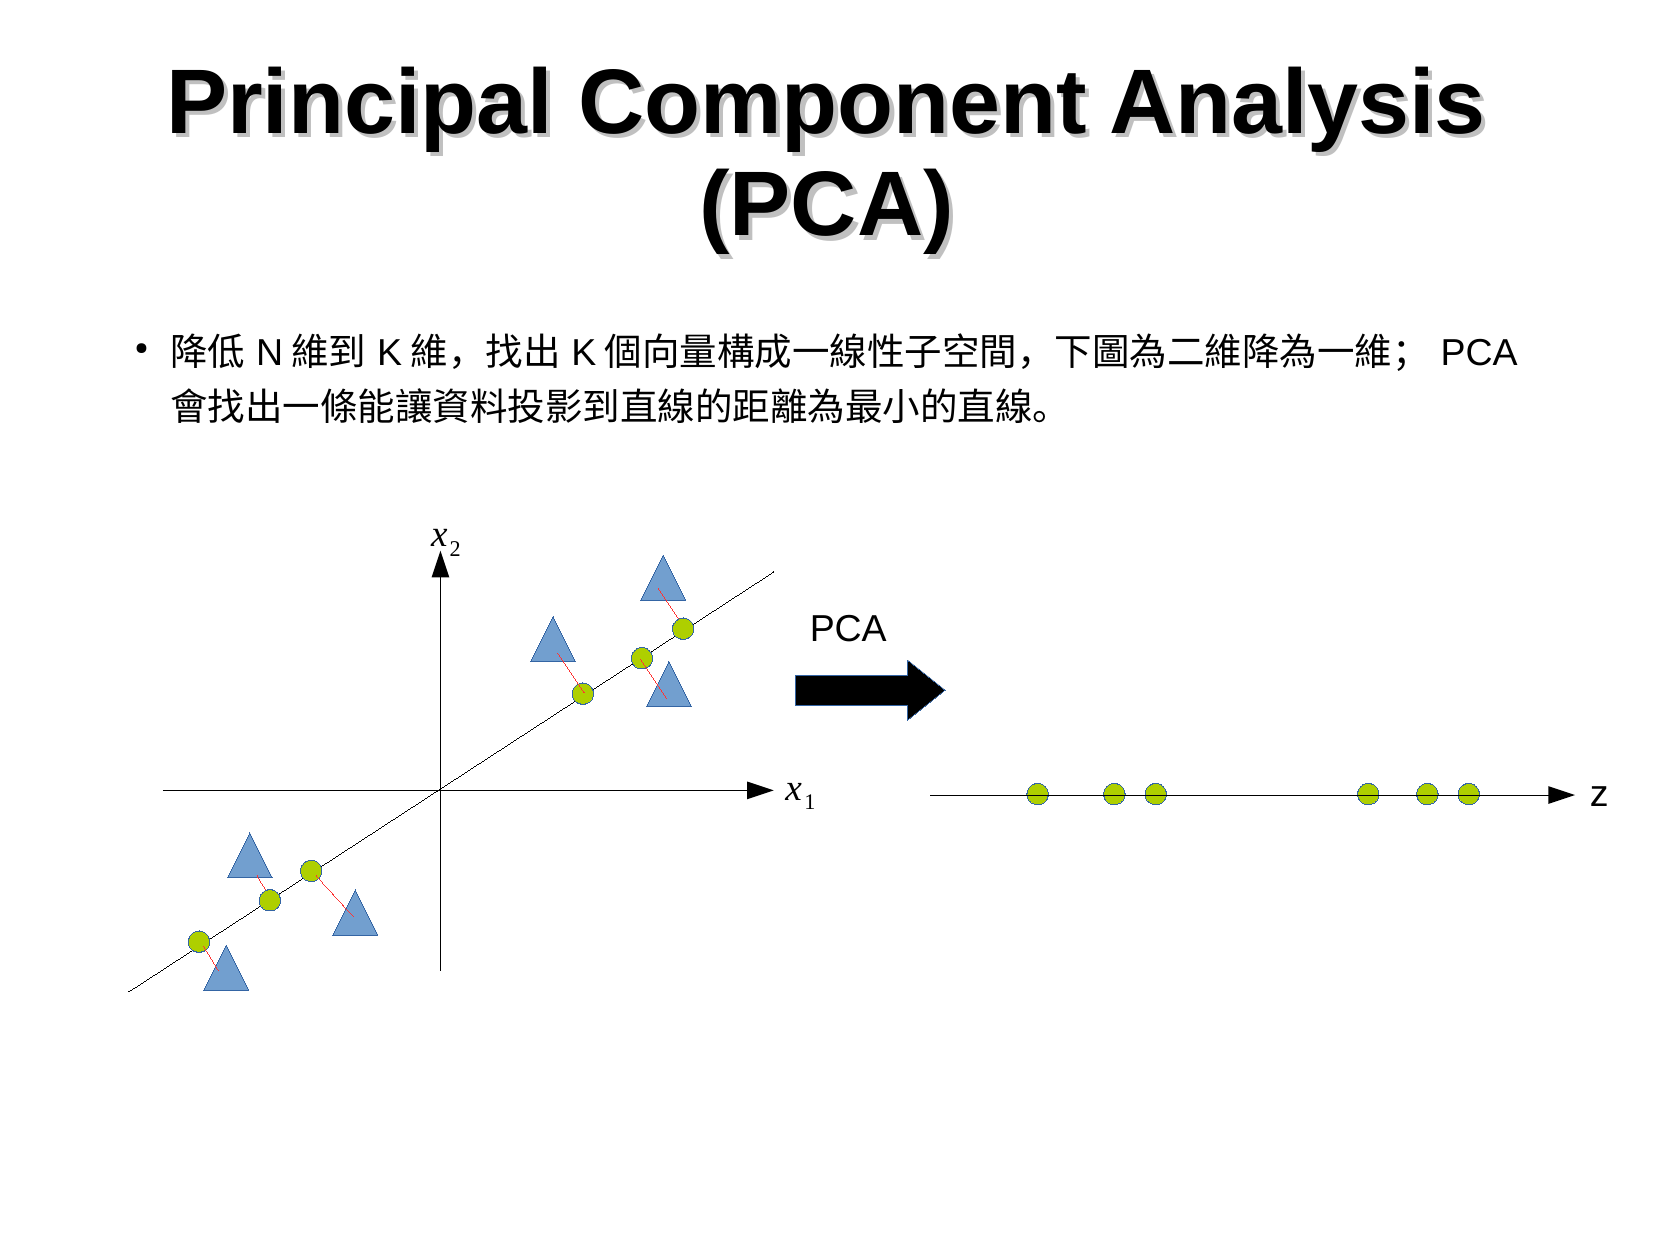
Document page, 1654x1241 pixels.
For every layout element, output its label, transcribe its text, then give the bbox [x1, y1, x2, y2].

text_box [795, 660, 946, 721]
text_box [1103, 783, 1126, 795]
text_box [300, 860, 322, 882]
text_box z [1575, 765, 1624, 823]
text_box [530, 616, 576, 662]
title Principal Component Analysis (PCA) [82, 49, 1571, 257]
text_box [203, 945, 249, 991]
text_box [1458, 796, 1480, 805]
text_box [1026, 783, 1049, 795]
text_box [188, 930, 210, 953]
text_box [1357, 783, 1379, 795]
text_box [1458, 783, 1480, 795]
text_box [631, 647, 653, 669]
text_box [640, 555, 686, 601]
chart [777, 767, 822, 816]
text_box [1103, 796, 1125, 805]
text_box [1357, 796, 1379, 805]
text_box [1416, 796, 1438, 805]
text_box PCA [795, 600, 902, 657]
text_box [672, 617, 694, 640]
text_box [332, 889, 378, 936]
text_box [572, 682, 594, 705]
text_box [646, 661, 692, 707]
text_box [1145, 796, 1167, 805]
text_box [1145, 783, 1167, 795]
text_box 降低N維到K維，找出K個向量構成一線性子空間，下圖為二維降為一維；PCA會找出一條能讓資料投影到直線的距離為最小的直線。 [120, 315, 1561, 429]
text_box [1027, 796, 1049, 805]
chart [423, 513, 468, 562]
text_box [1416, 783, 1439, 795]
text_box [259, 889, 281, 911]
text_box [227, 832, 273, 878]
